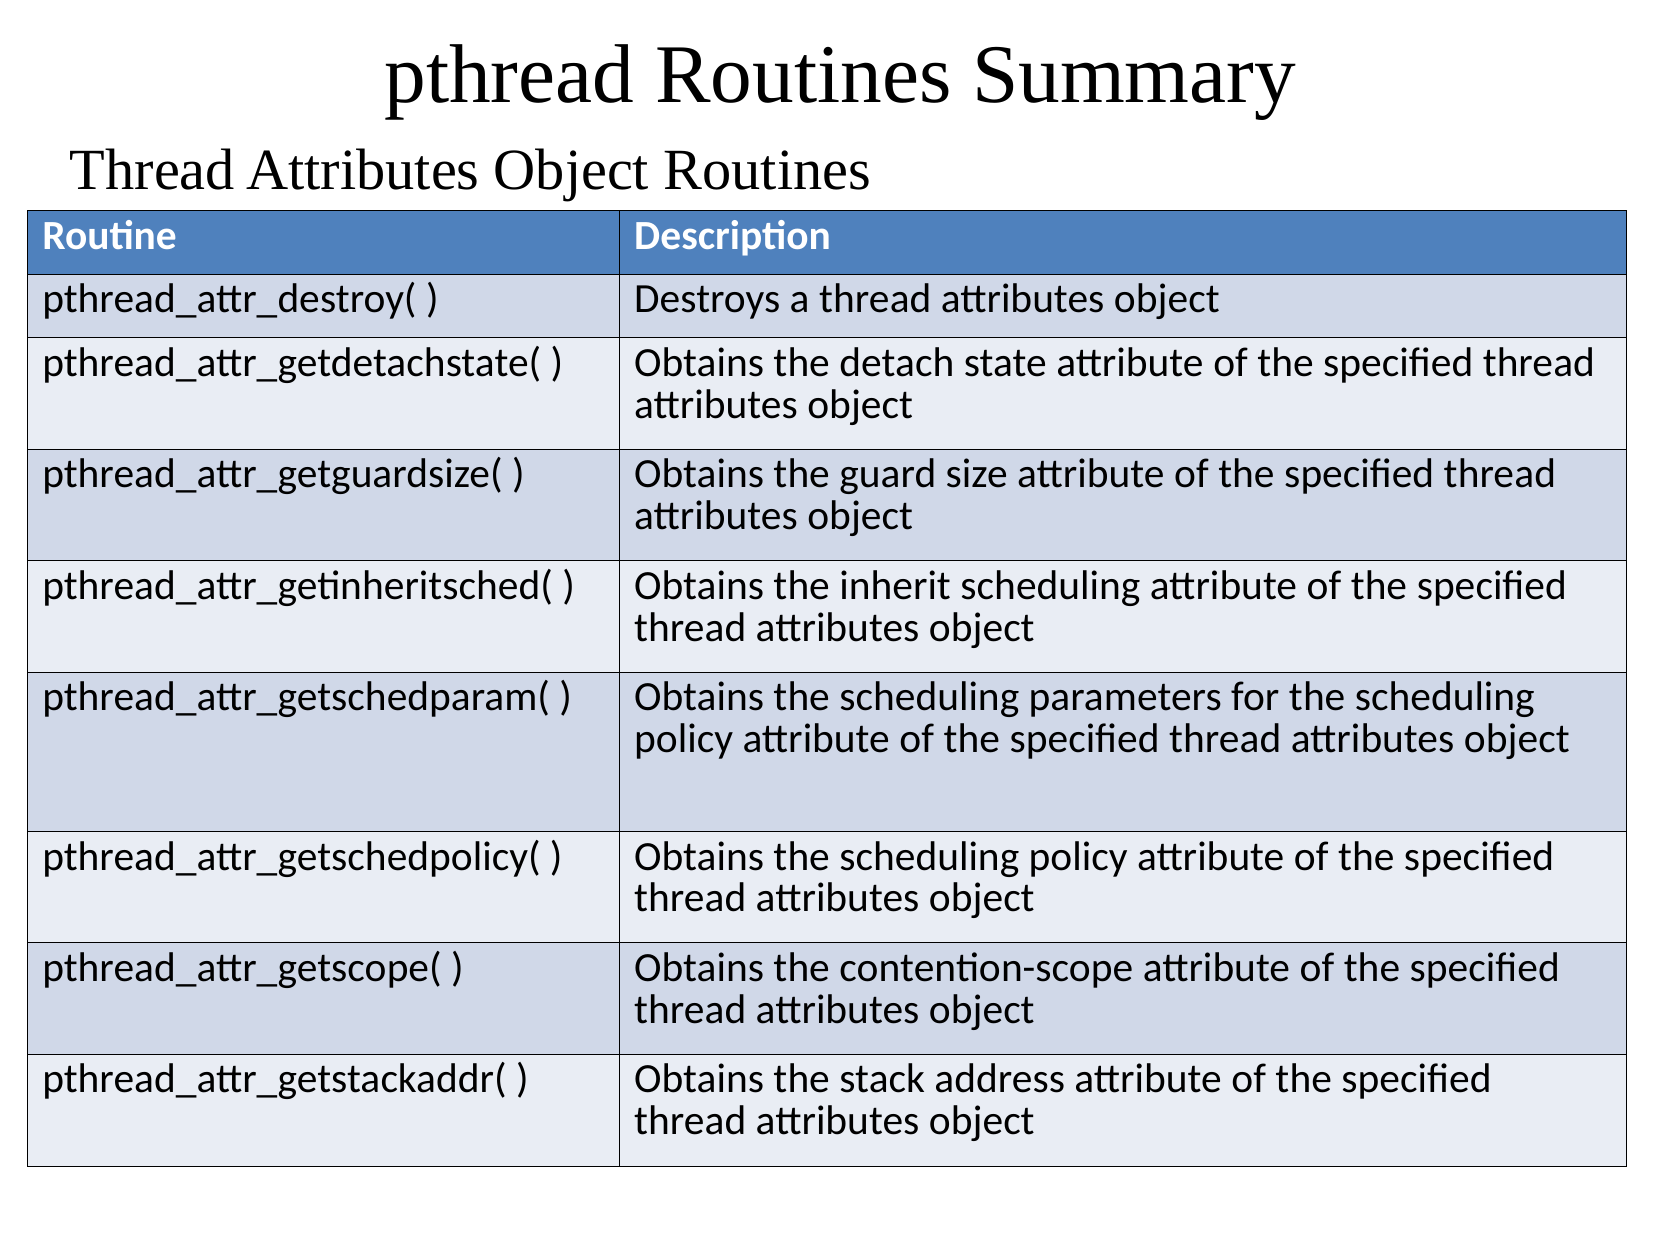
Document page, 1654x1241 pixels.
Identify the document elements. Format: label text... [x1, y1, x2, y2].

table_cell Obtains the guard size attribute of the specified thread attributes object [620, 450, 1626, 560]
title pthread Routines Summary [96, 0, 1585, 138]
table_header Description [620, 211, 1626, 274]
table_cell Obtains the detach state attribute of the specified thread attributes object [620, 338, 1626, 449]
table_cell pthread_attr_getdetachstate( ) [28, 338, 619, 449]
table_cell pthread_attr_getscope( ) [28, 943, 619, 1054]
table_cell pthread_attr_destroy( ) [28, 275, 619, 337]
table_cell Obtains the contention-scope attribute of the specified thread attributes object [620, 943, 1626, 1054]
table_cell pthread_attr_getguardsize( ) [28, 450, 619, 560]
table_cell Obtains the inherit scheduling attribute of the specified thread attributes object [620, 561, 1626, 672]
table_header Routine [28, 211, 619, 274]
table_cell Destroys a thread attributes object [620, 275, 1626, 337]
table_cell pthread_attr_getschedpolicy( ) [28, 832, 619, 942]
table_cell pthread_attr_getinheritsched( ) [28, 561, 619, 672]
table_cell Obtains the scheduling policy attribute of the specified thread attributes object [620, 832, 1626, 942]
table_cell pthread_attr_getschedparam( ) [28, 673, 619, 831]
list Thread Attributes Object Routines [55, 124, 1544, 210]
table_cell Obtains the scheduling parameters for the scheduling policy attribute of the specified thread attributes object [620, 673, 1626, 831]
table_cell Obtains the stack address attribute of the specified thread attributes object [620, 1055, 1626, 1166]
table_cell pthread_attr_getstackaddr( ) [28, 1055, 619, 1166]
